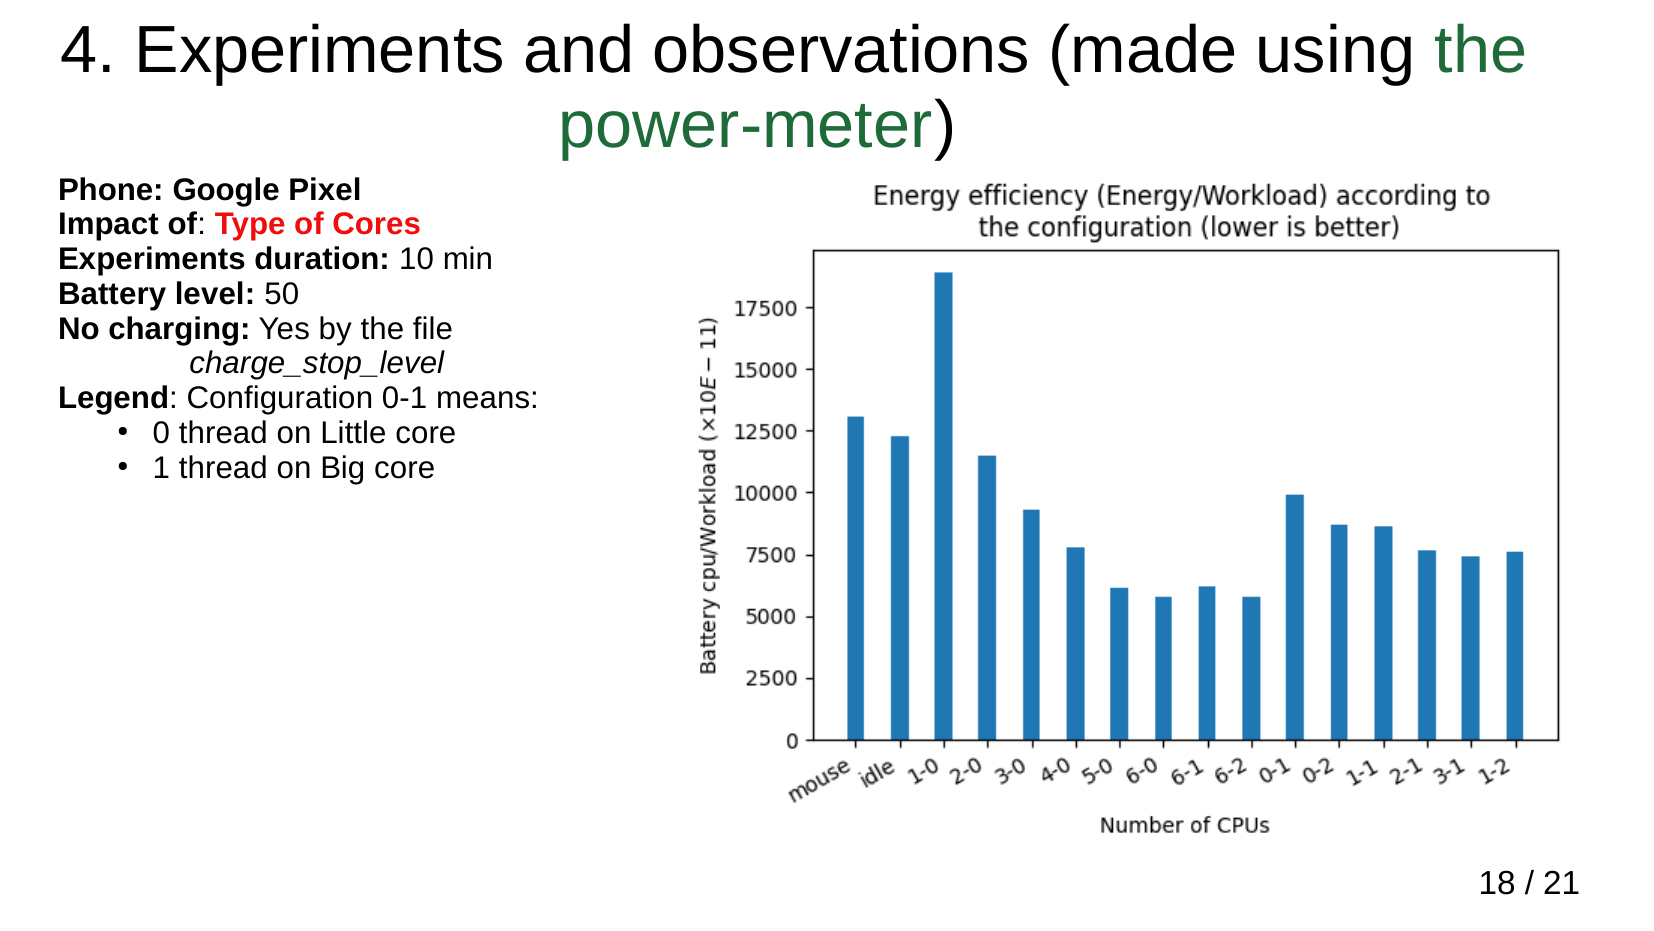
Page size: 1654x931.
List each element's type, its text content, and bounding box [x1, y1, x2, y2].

text_box Phone: Google Pixel Impact of: Type of Cores Experiments duration: 10 min Battery level: 50 No charging: Yes by the file charge_stop_level Legend: Configuration 0-1 means: 0 thread on Little core 1 thread on Big core [43, 164, 713, 527]
title 4. Experiments and observations (made using the power-meter) [60, 11, 1654, 162]
picture [693, 163, 1654, 884]
text_box 18 / 21 [1463, 857, 1652, 928]
